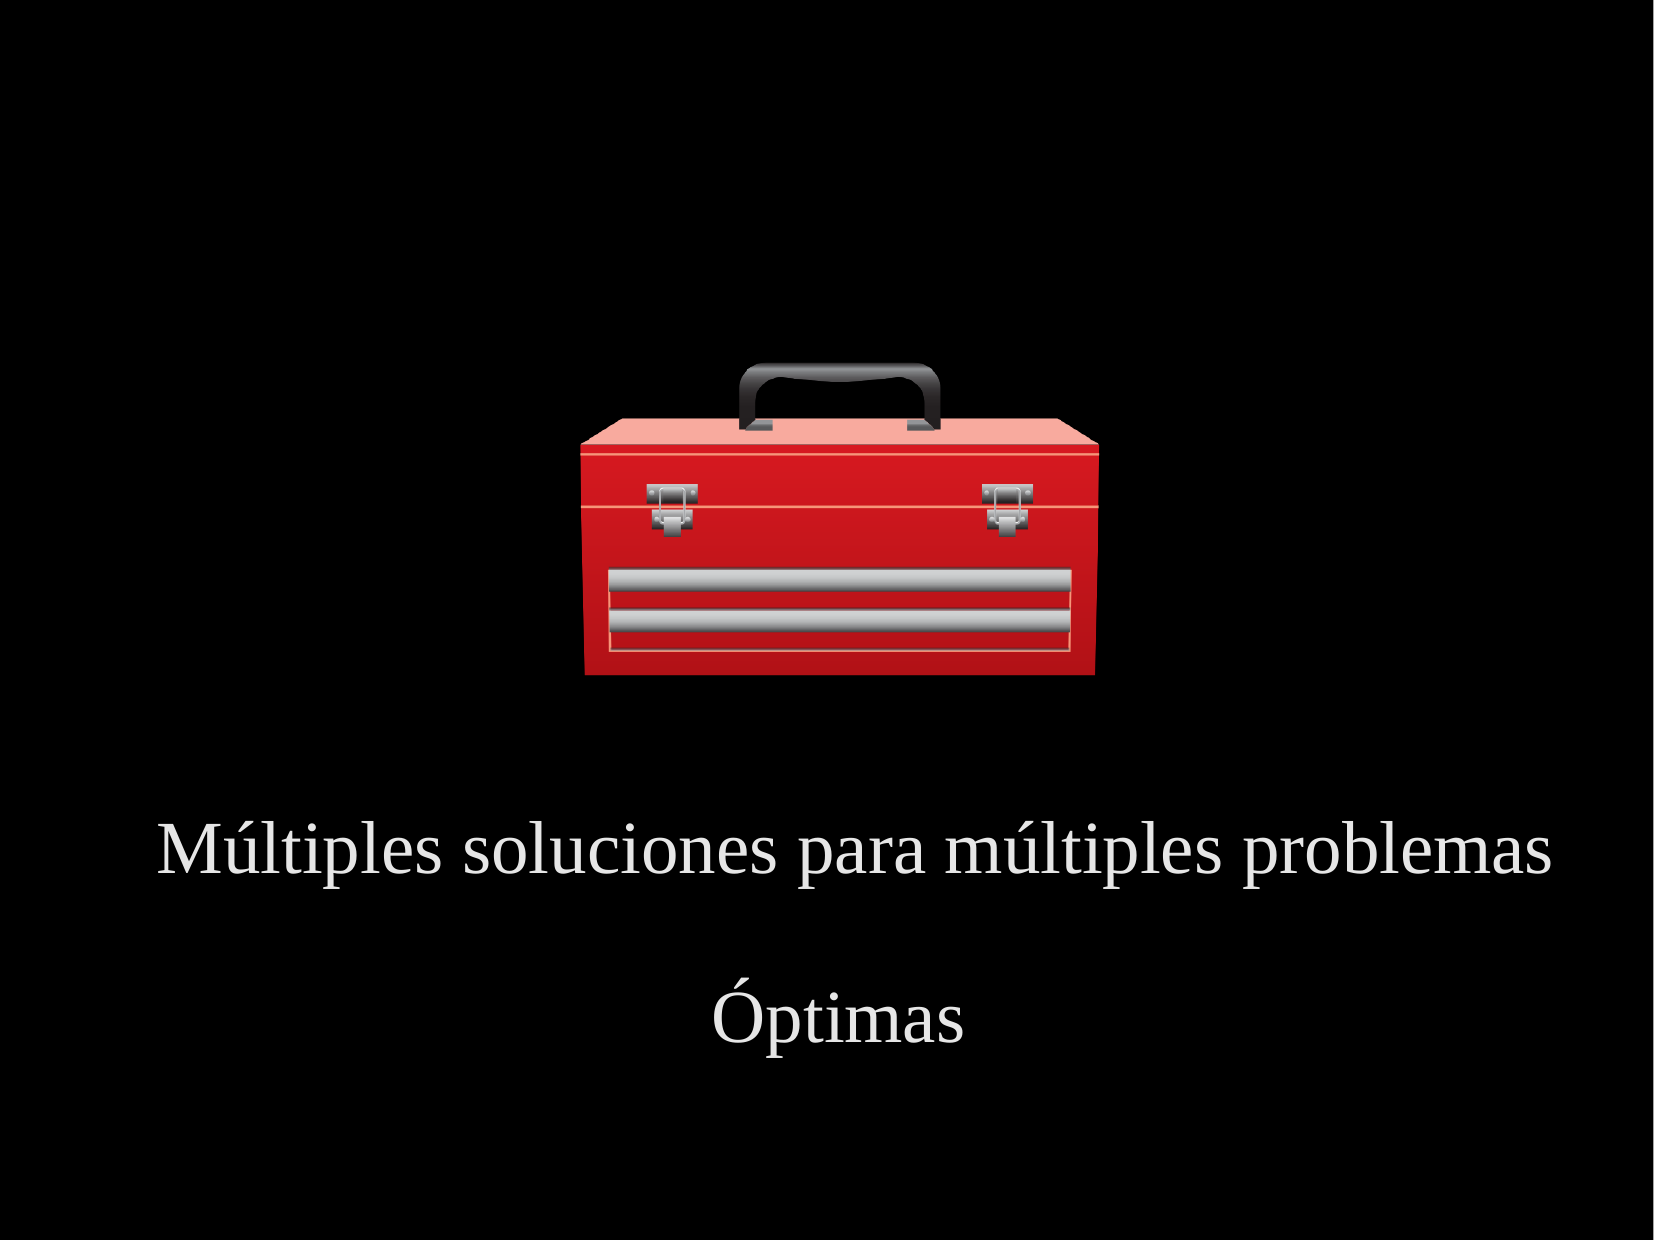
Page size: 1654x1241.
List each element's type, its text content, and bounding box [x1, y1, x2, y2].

picture [460, 224, 1182, 799]
text_box Múltiples soluciones para múltiples problemas [141, 799, 1583, 898]
text_box Óptimas [696, 968, 993, 1067]
